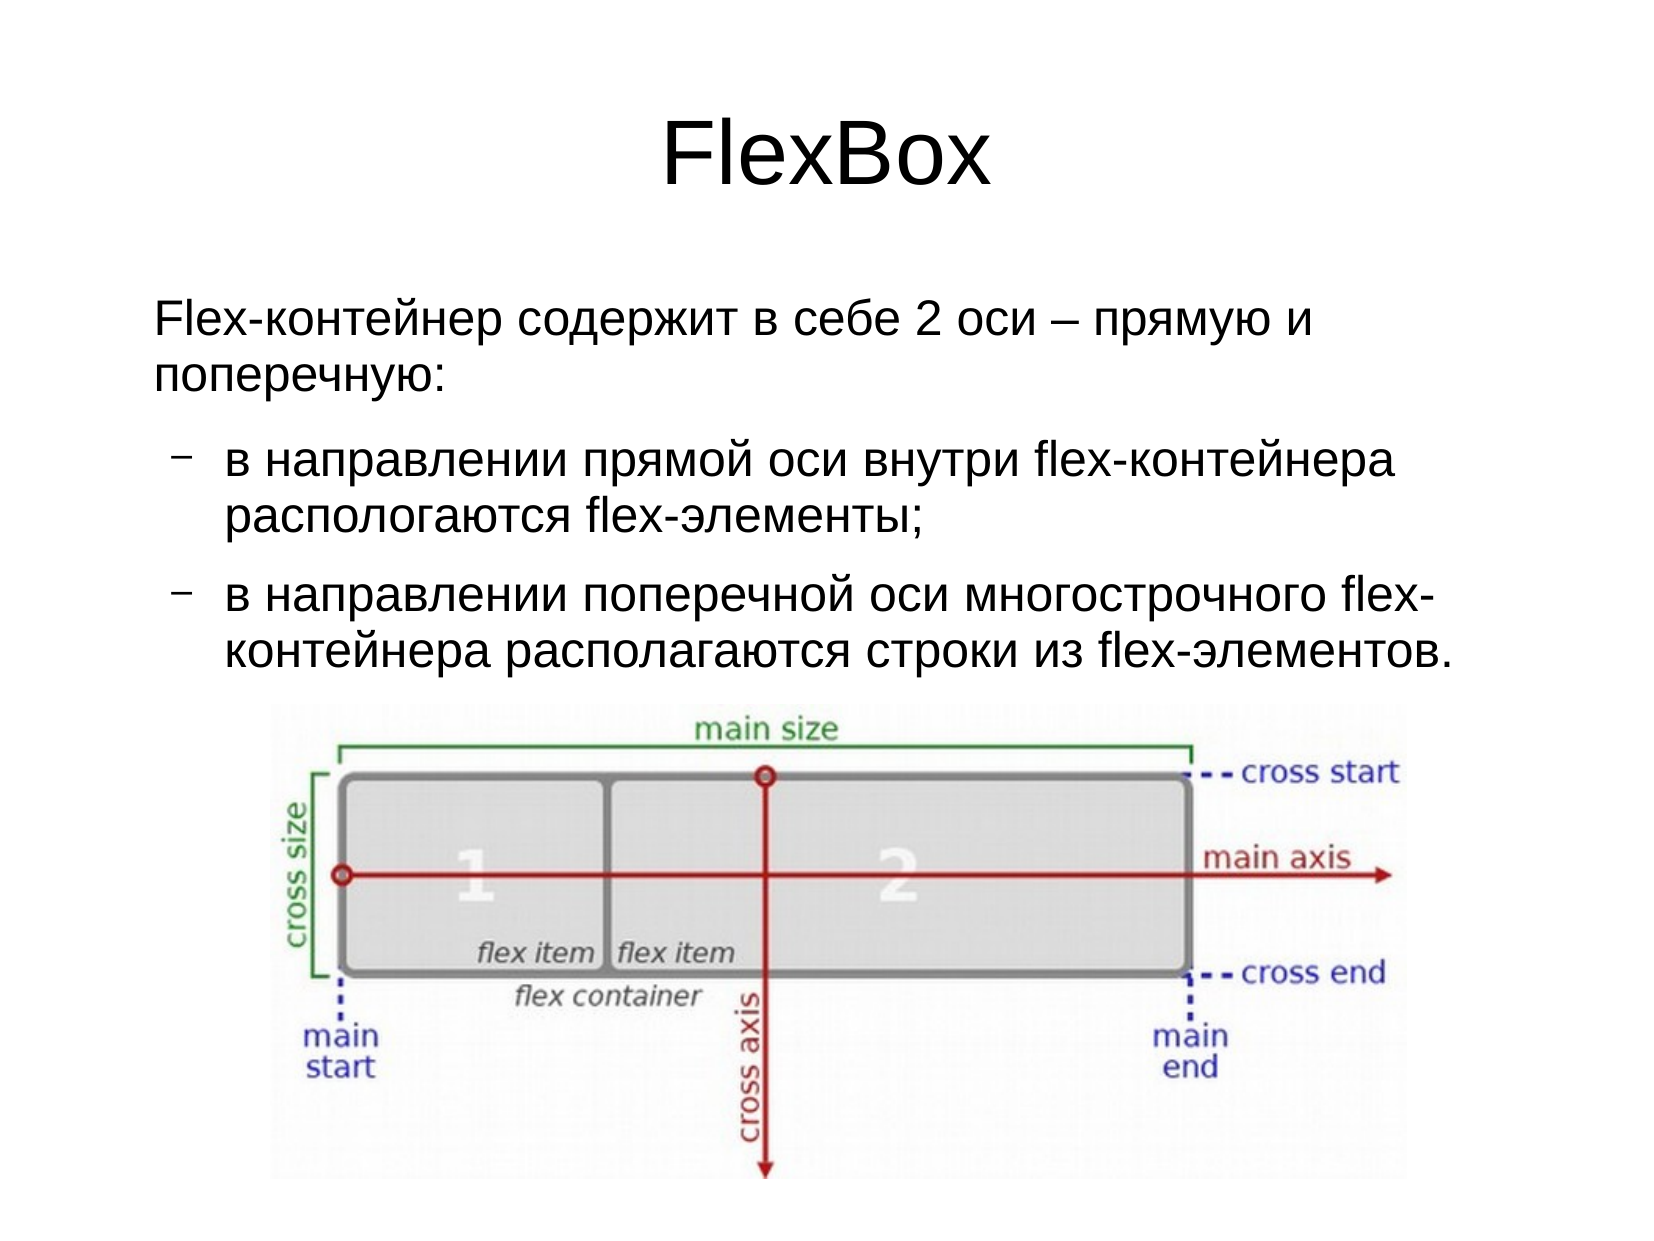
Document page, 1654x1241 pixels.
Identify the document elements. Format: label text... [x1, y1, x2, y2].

title FlexBox [82, 49, 1571, 257]
list Flex-контейнер содержит в себе 2 оси – прямую и поперечную: в направлении прямой оси внутри flex-контейнера распологаются flex-элементы; в направлении поперечной оси многострочного flex-контейнера располагаются строки из flex-элементов. [82, 290, 1571, 1010]
picture [270, 704, 1407, 1179]
